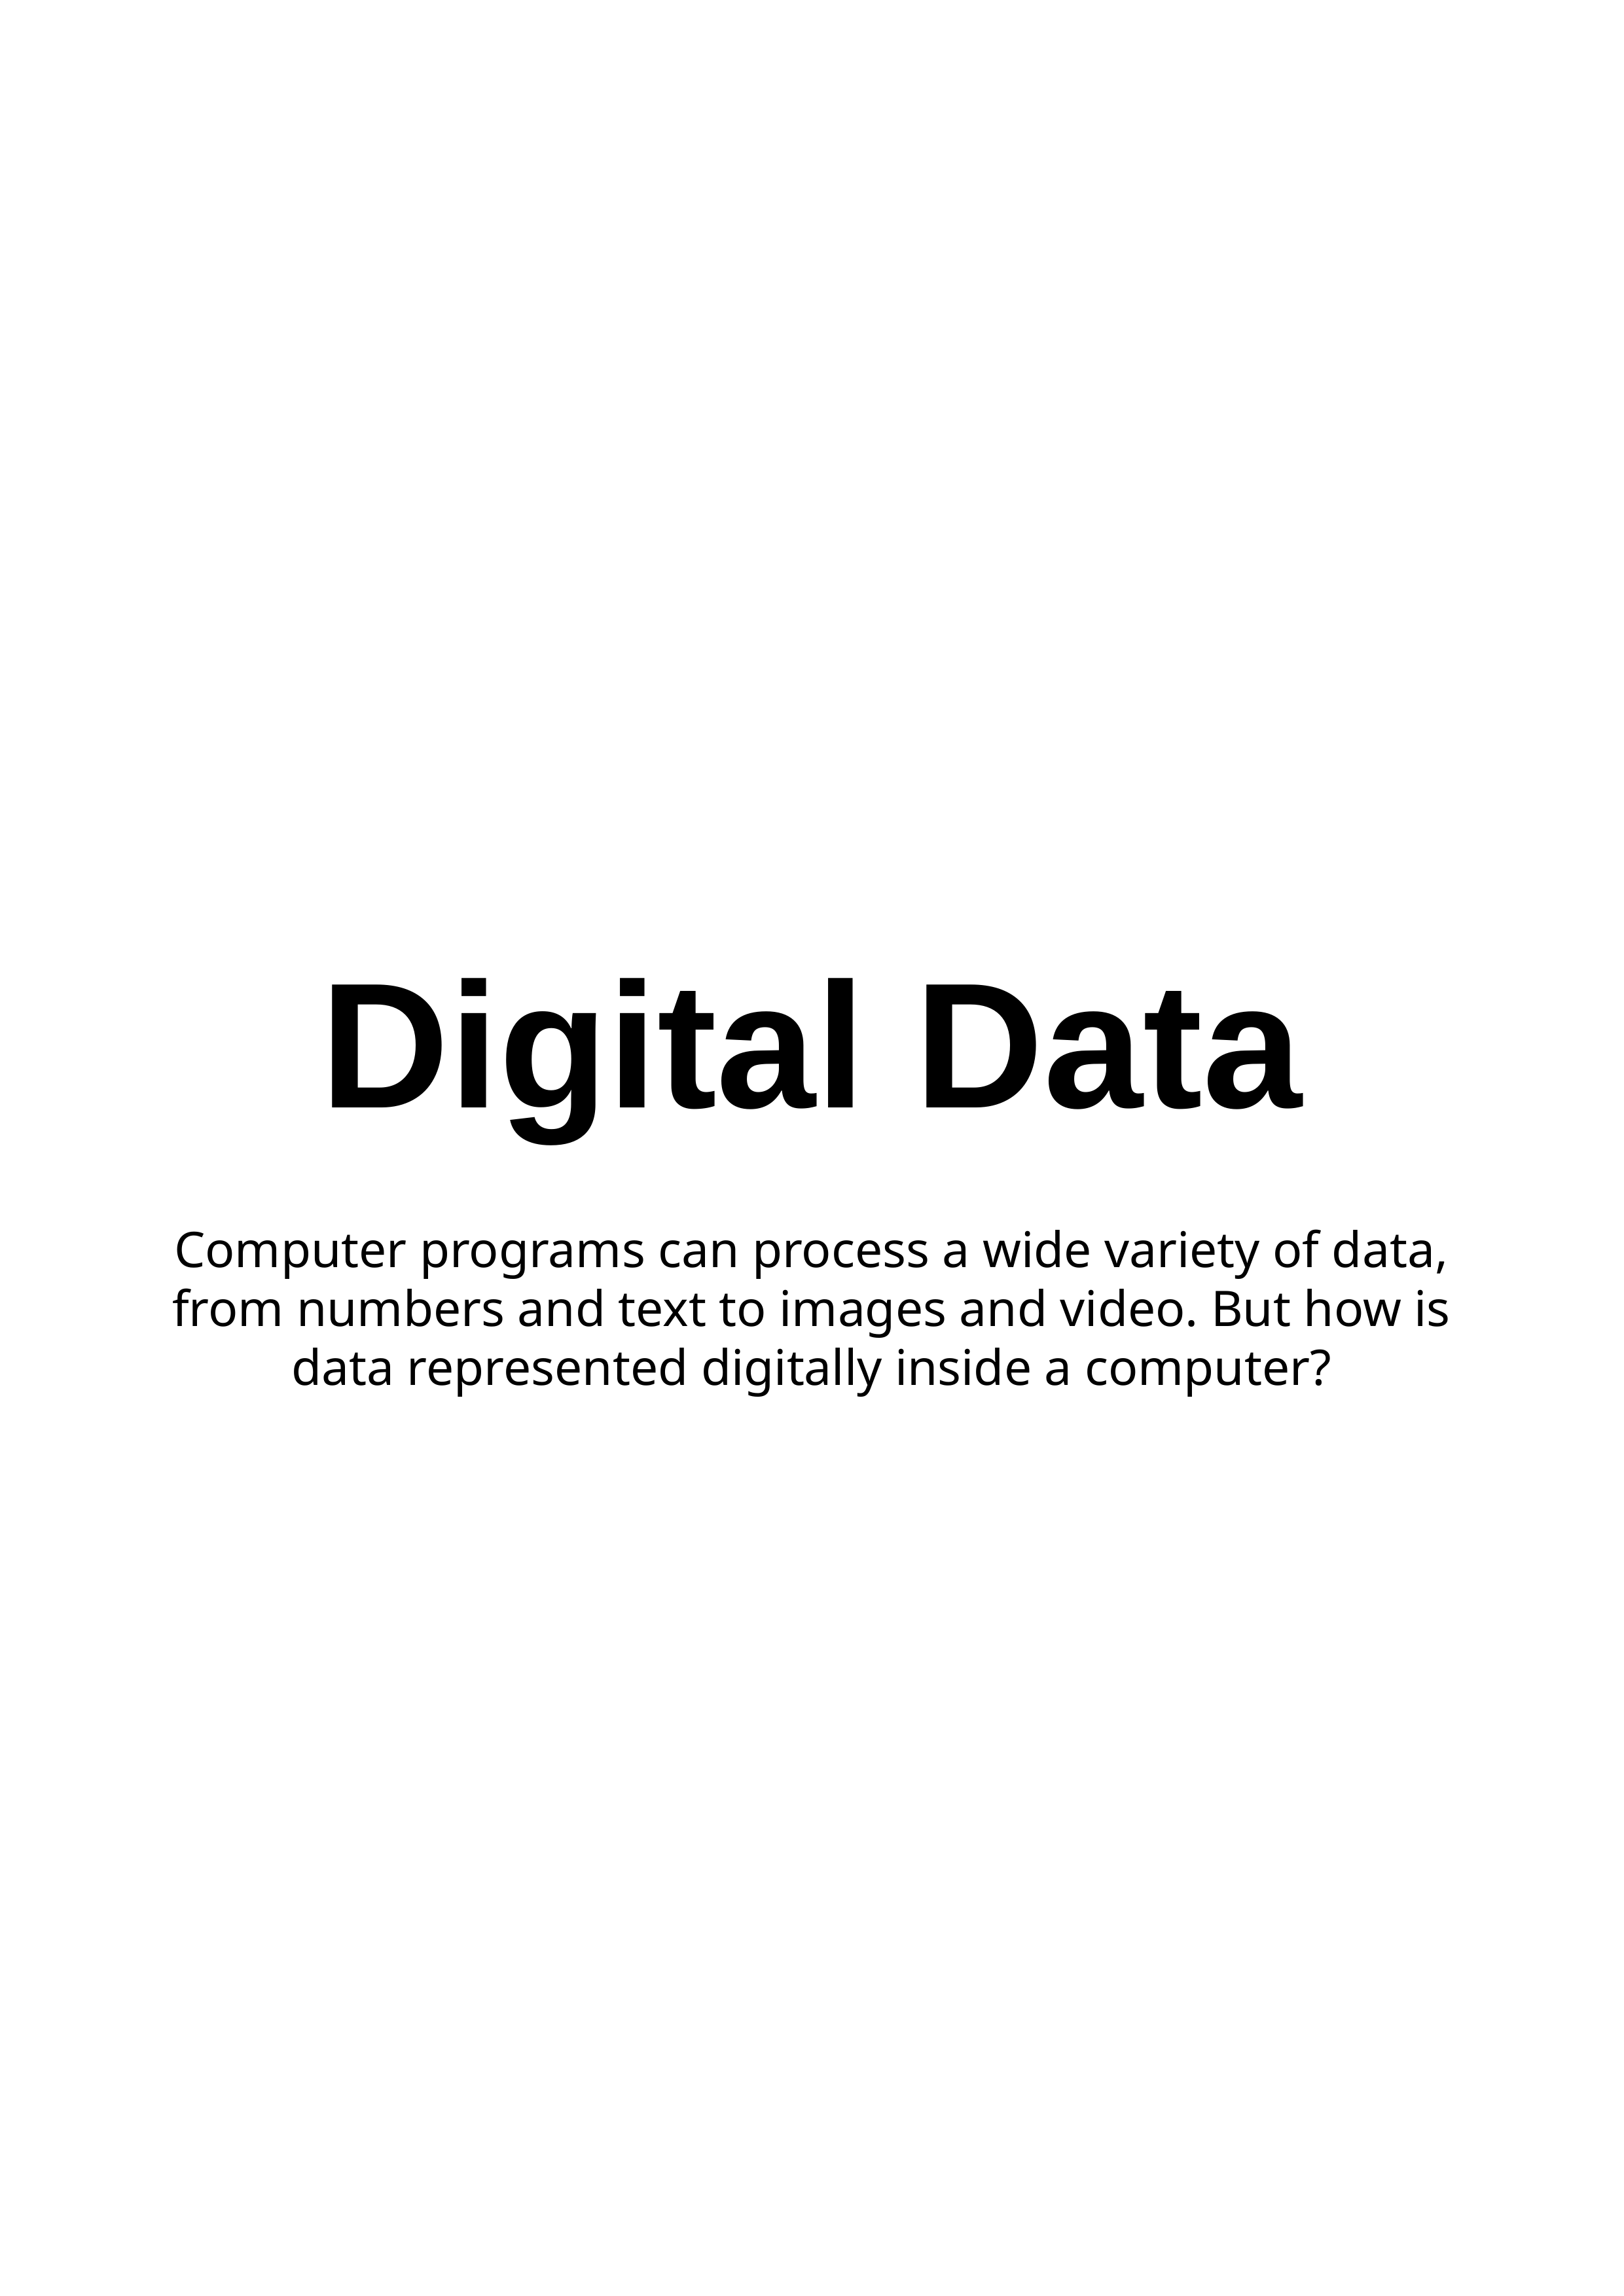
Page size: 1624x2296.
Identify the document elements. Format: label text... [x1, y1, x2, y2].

title Digital Data [55, 889, 1568, 1185]
text_box Computer programs can process a wide variety of data, from numbers and text to images and video. But how is data represented digitally inside a computer? [120, 1208, 1504, 1405]
